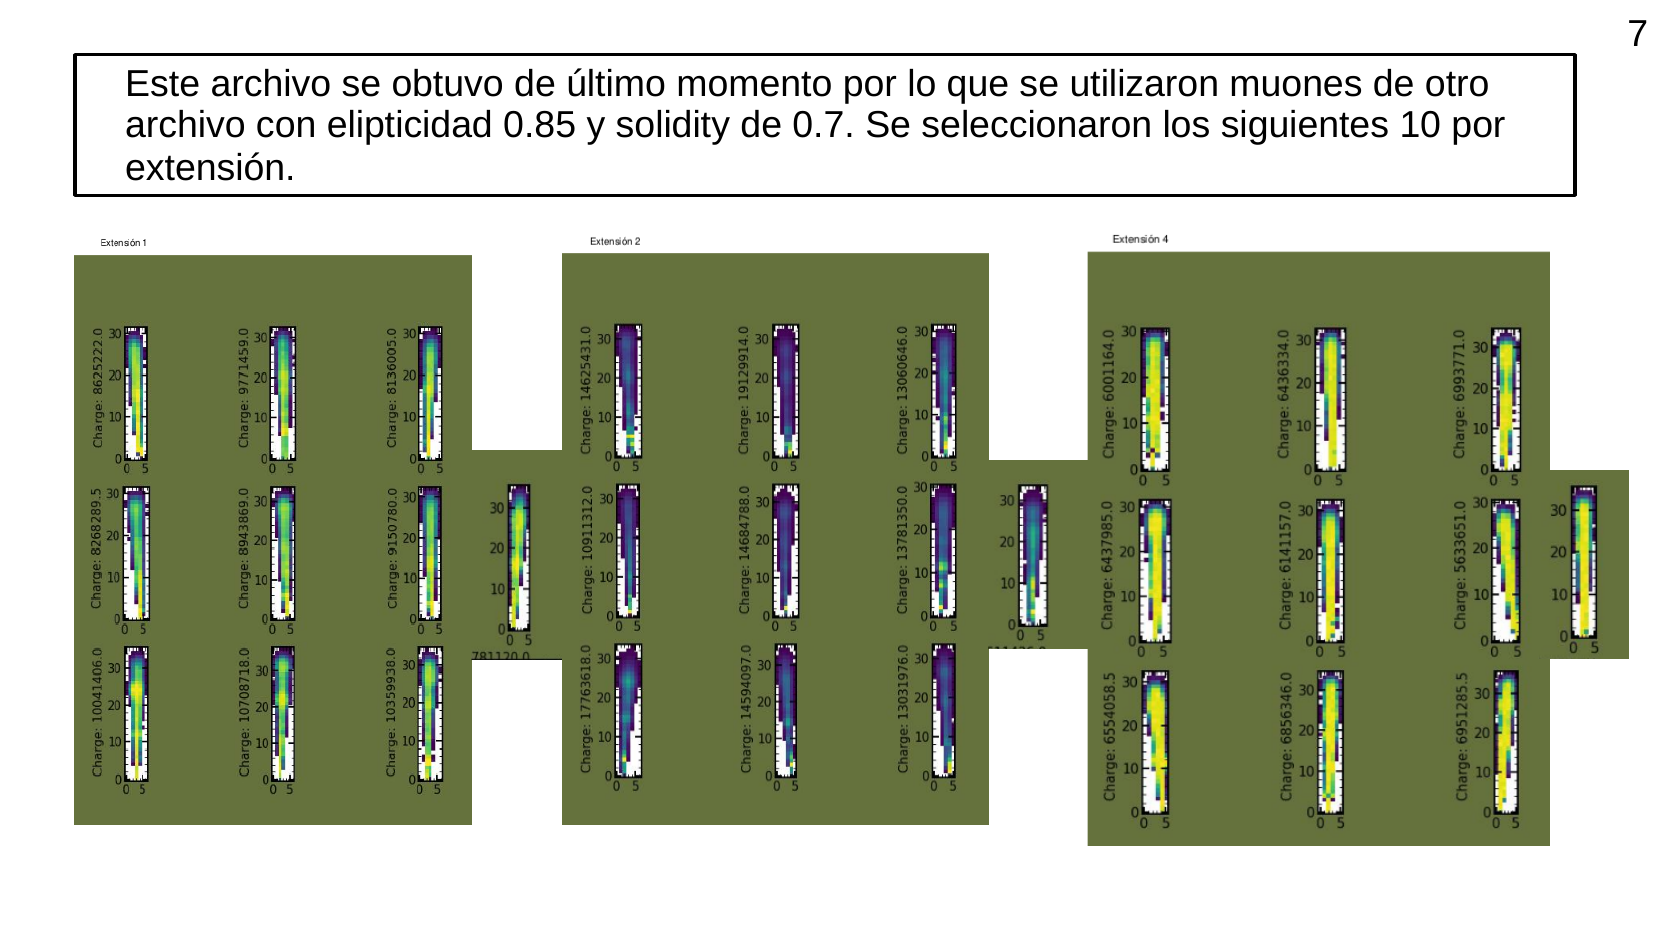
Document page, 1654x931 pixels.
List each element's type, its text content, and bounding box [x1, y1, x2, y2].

text_box Este archivo se obtuvo de último momento por lo que se utilizaron muones de otro archivo con elipticidad 0.85 y solidity de 0.7. Se seleccionaron los siguientes 10 por extensión. [75, 54, 1576, 196]
picture [74, 216, 1629, 846]
text_box <number> [1612, 4, 1654, 76]
